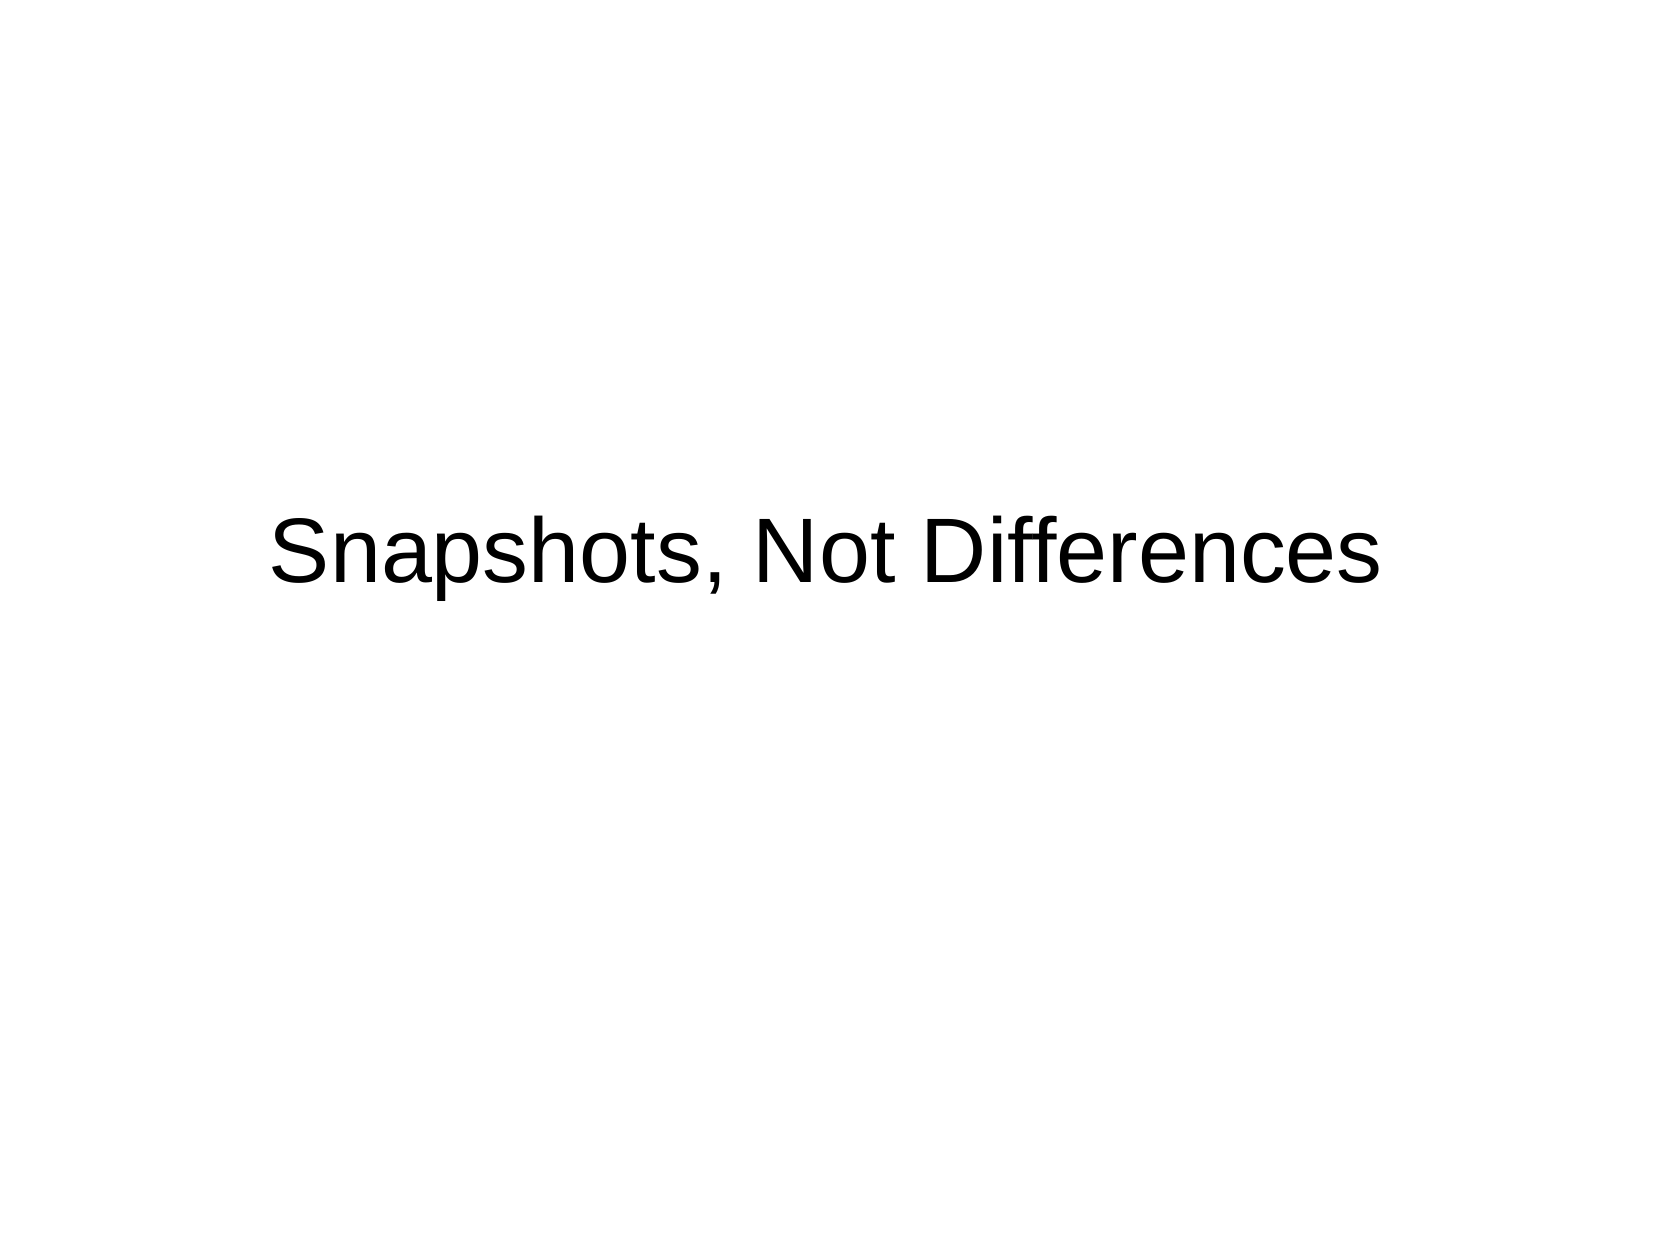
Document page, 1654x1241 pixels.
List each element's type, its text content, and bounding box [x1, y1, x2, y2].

title Snapshots, Not Differences [82, 442, 1571, 650]
